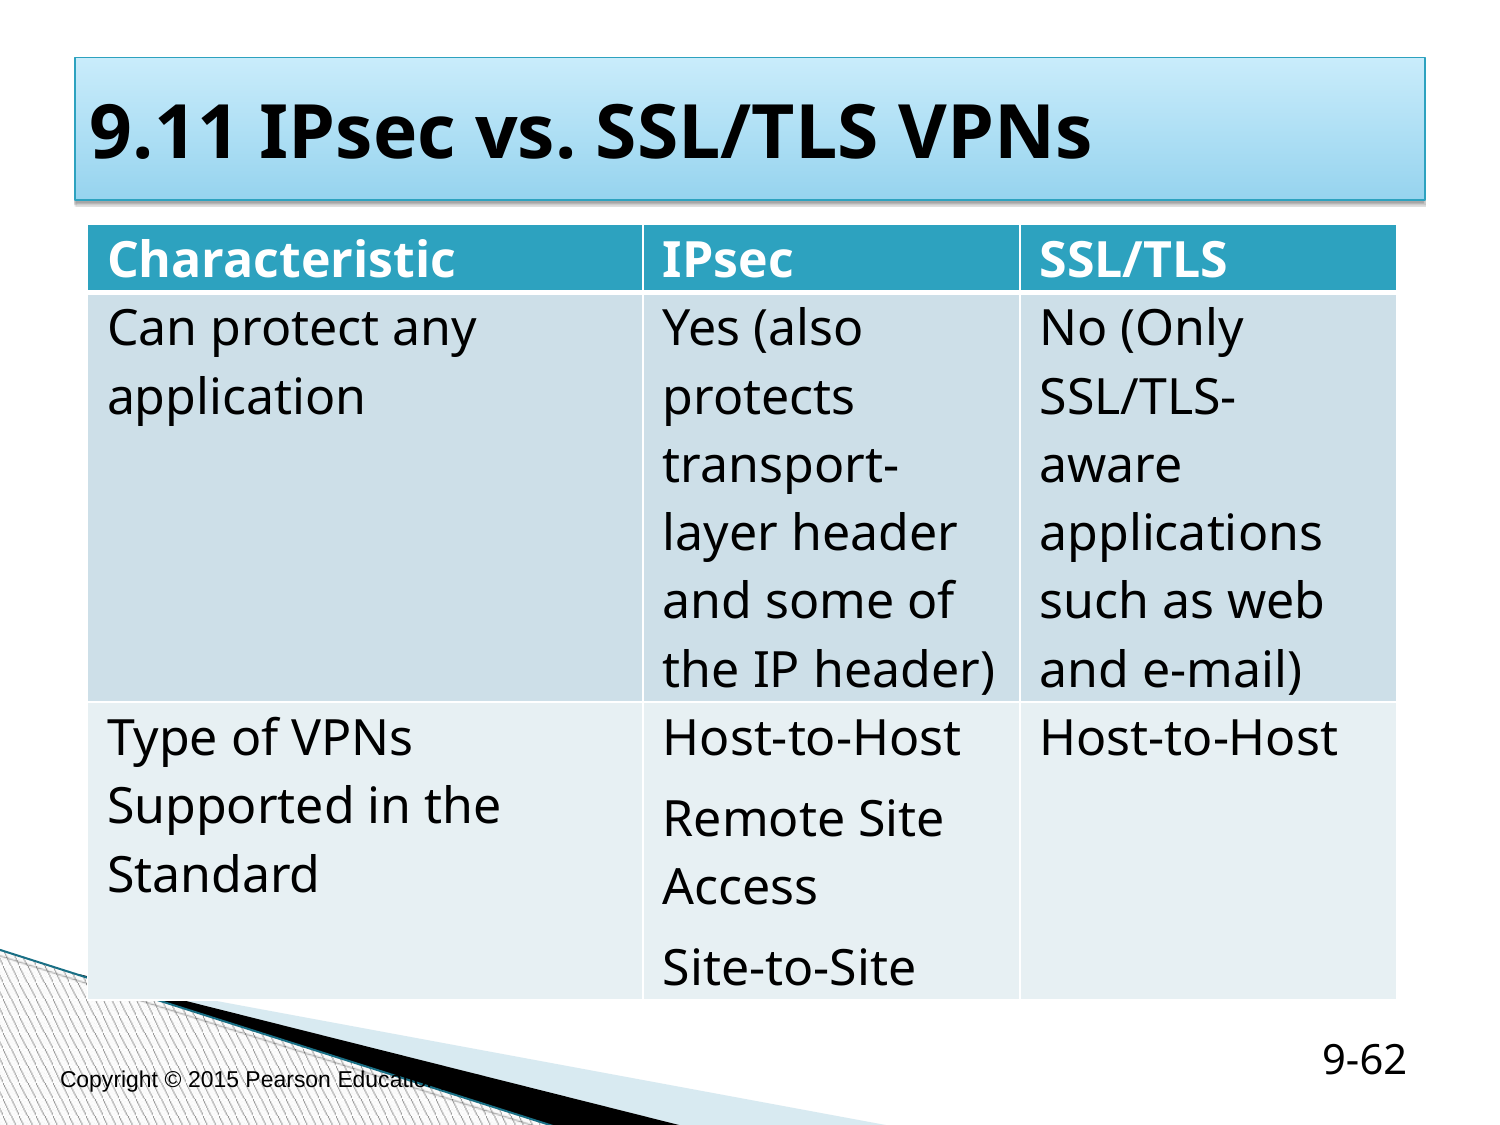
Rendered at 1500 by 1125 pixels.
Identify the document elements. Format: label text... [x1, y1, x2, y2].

table_cell Can protect any application [88, 295, 642, 701]
table_cell No (Only SSL/TLS-aware applications such as web and e-mail) [1021, 295, 1396, 701]
table_cell Host-to-Host [1021, 703, 1396, 999]
footer Copyright © 2015 Pearson Education, Inc. [37, 1050, 513, 1100]
table_header Characteristic [88, 225, 642, 290]
table_cell Yes (also protects transport-layer header and some of the IP header) [644, 295, 1019, 701]
table_header IPsec [644, 225, 1019, 290]
table_cell Type of VPNs Supported in the Standard [88, 703, 642, 999]
title 9.11 IPsec vs. SSL/TLS VPNs [75, 57, 1425, 200]
picture [0, 952, 543, 1125]
table_cell Host-to-Host Remote Site Access Site-to-Site [644, 703, 1019, 999]
slide_number 9-<number> [1287, 1037, 1423, 1098]
table_header SSL/TLS [1021, 225, 1396, 290]
